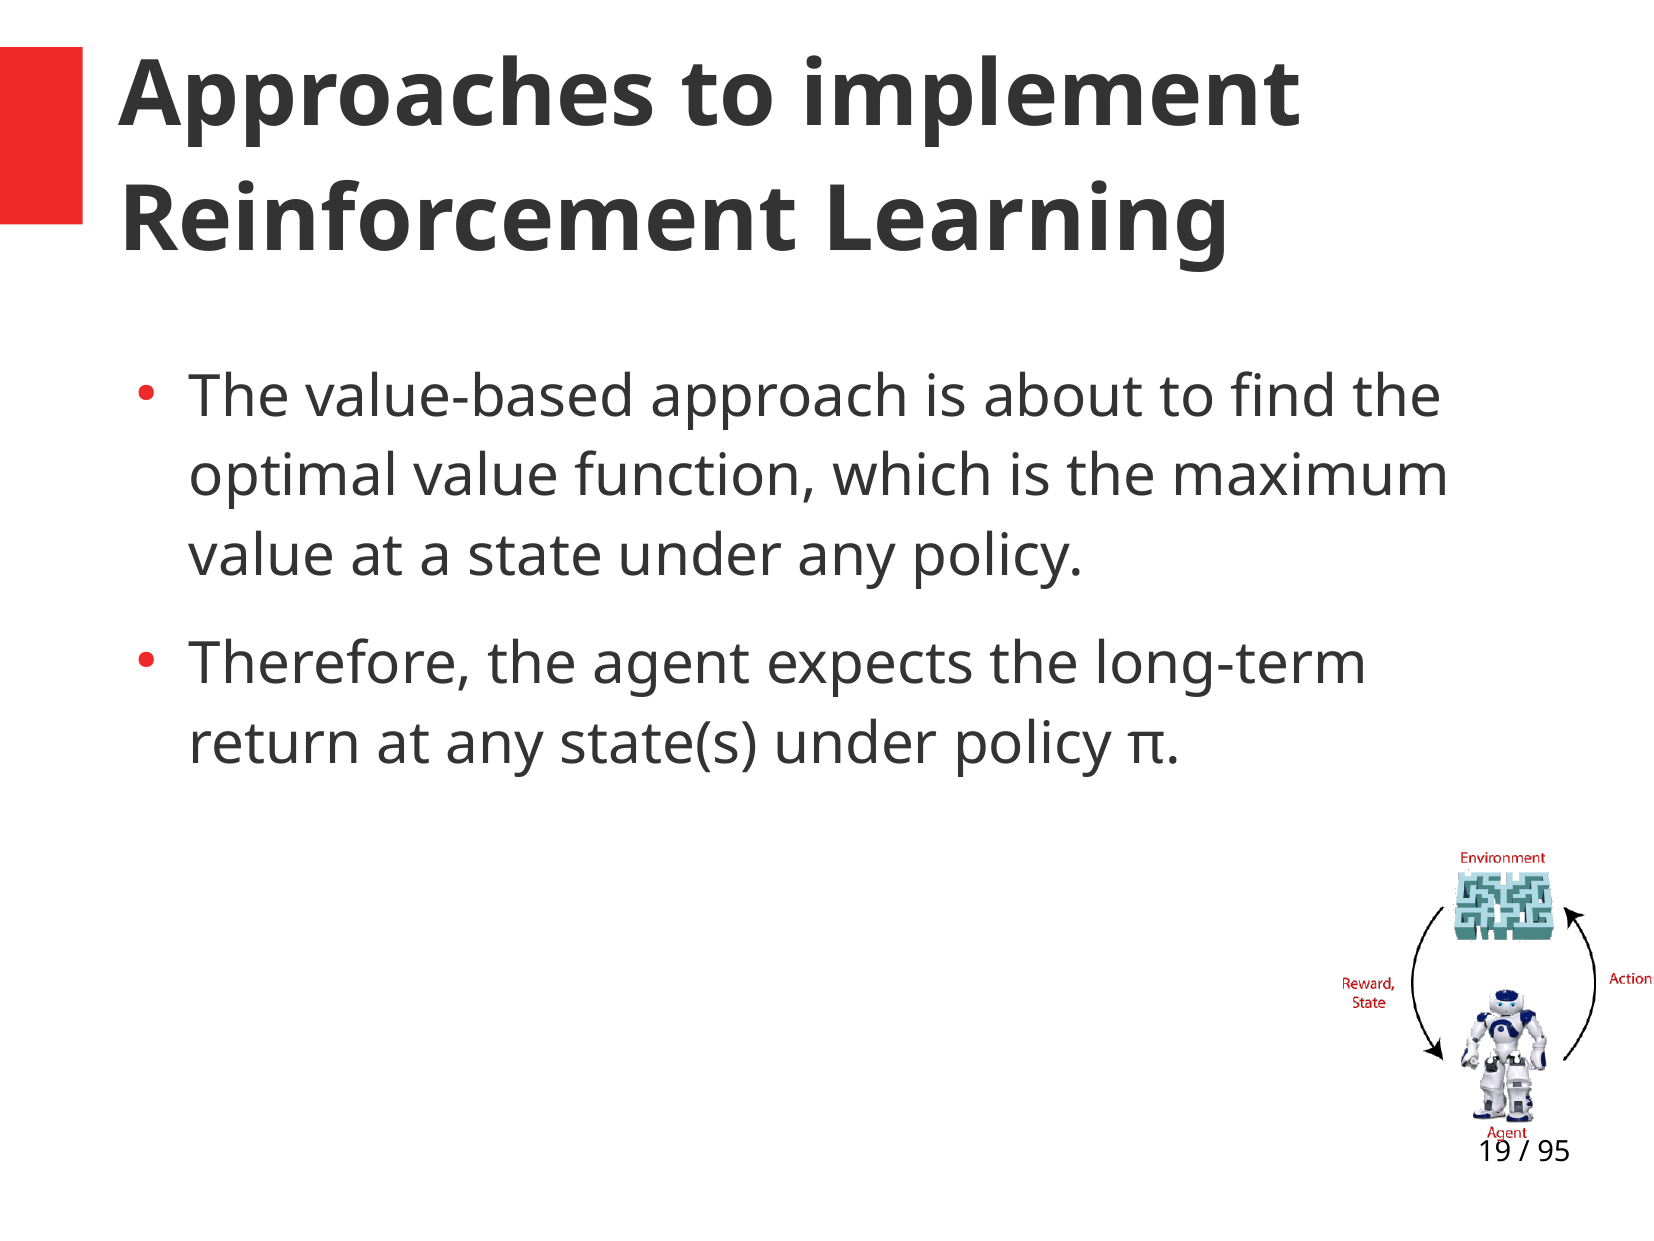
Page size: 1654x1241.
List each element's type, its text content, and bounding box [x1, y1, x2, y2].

list The value-based approach is about to find the optimal value function, which is the maximum value at a state under any policy. Therefore, the agent expects the long-term return at any state(s) under policy π. [118, 354, 1536, 1074]
picture [1334, 847, 1654, 1146]
title Approaches to implement Reinforcement Learning [118, 28, 1571, 278]
